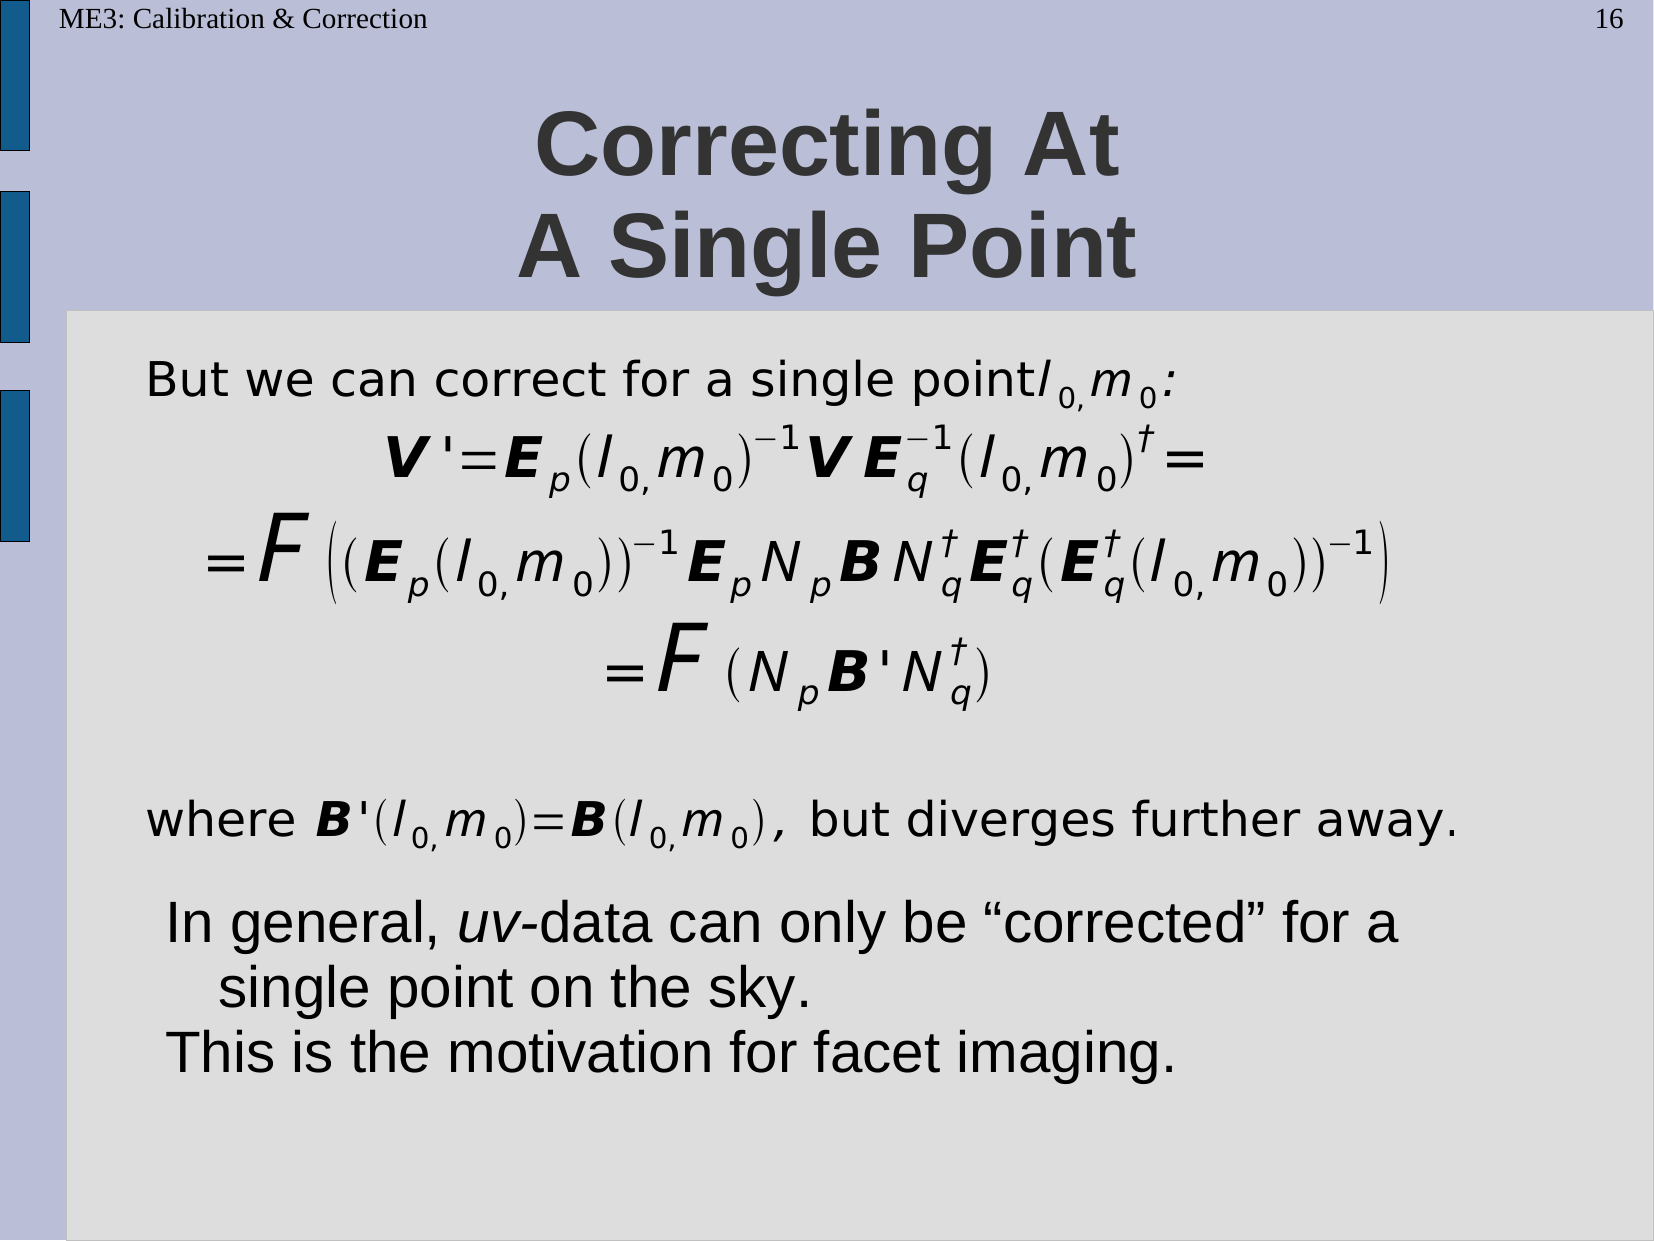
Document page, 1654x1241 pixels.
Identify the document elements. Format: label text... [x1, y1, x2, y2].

title Correcting At A Single Point [121, 87, 1534, 302]
chart [139, 344, 1454, 856]
list In general, uv-data can only be “corrected” for a single point on the sky. This is the motivation for facet imaging. [147, 889, 1560, 1093]
